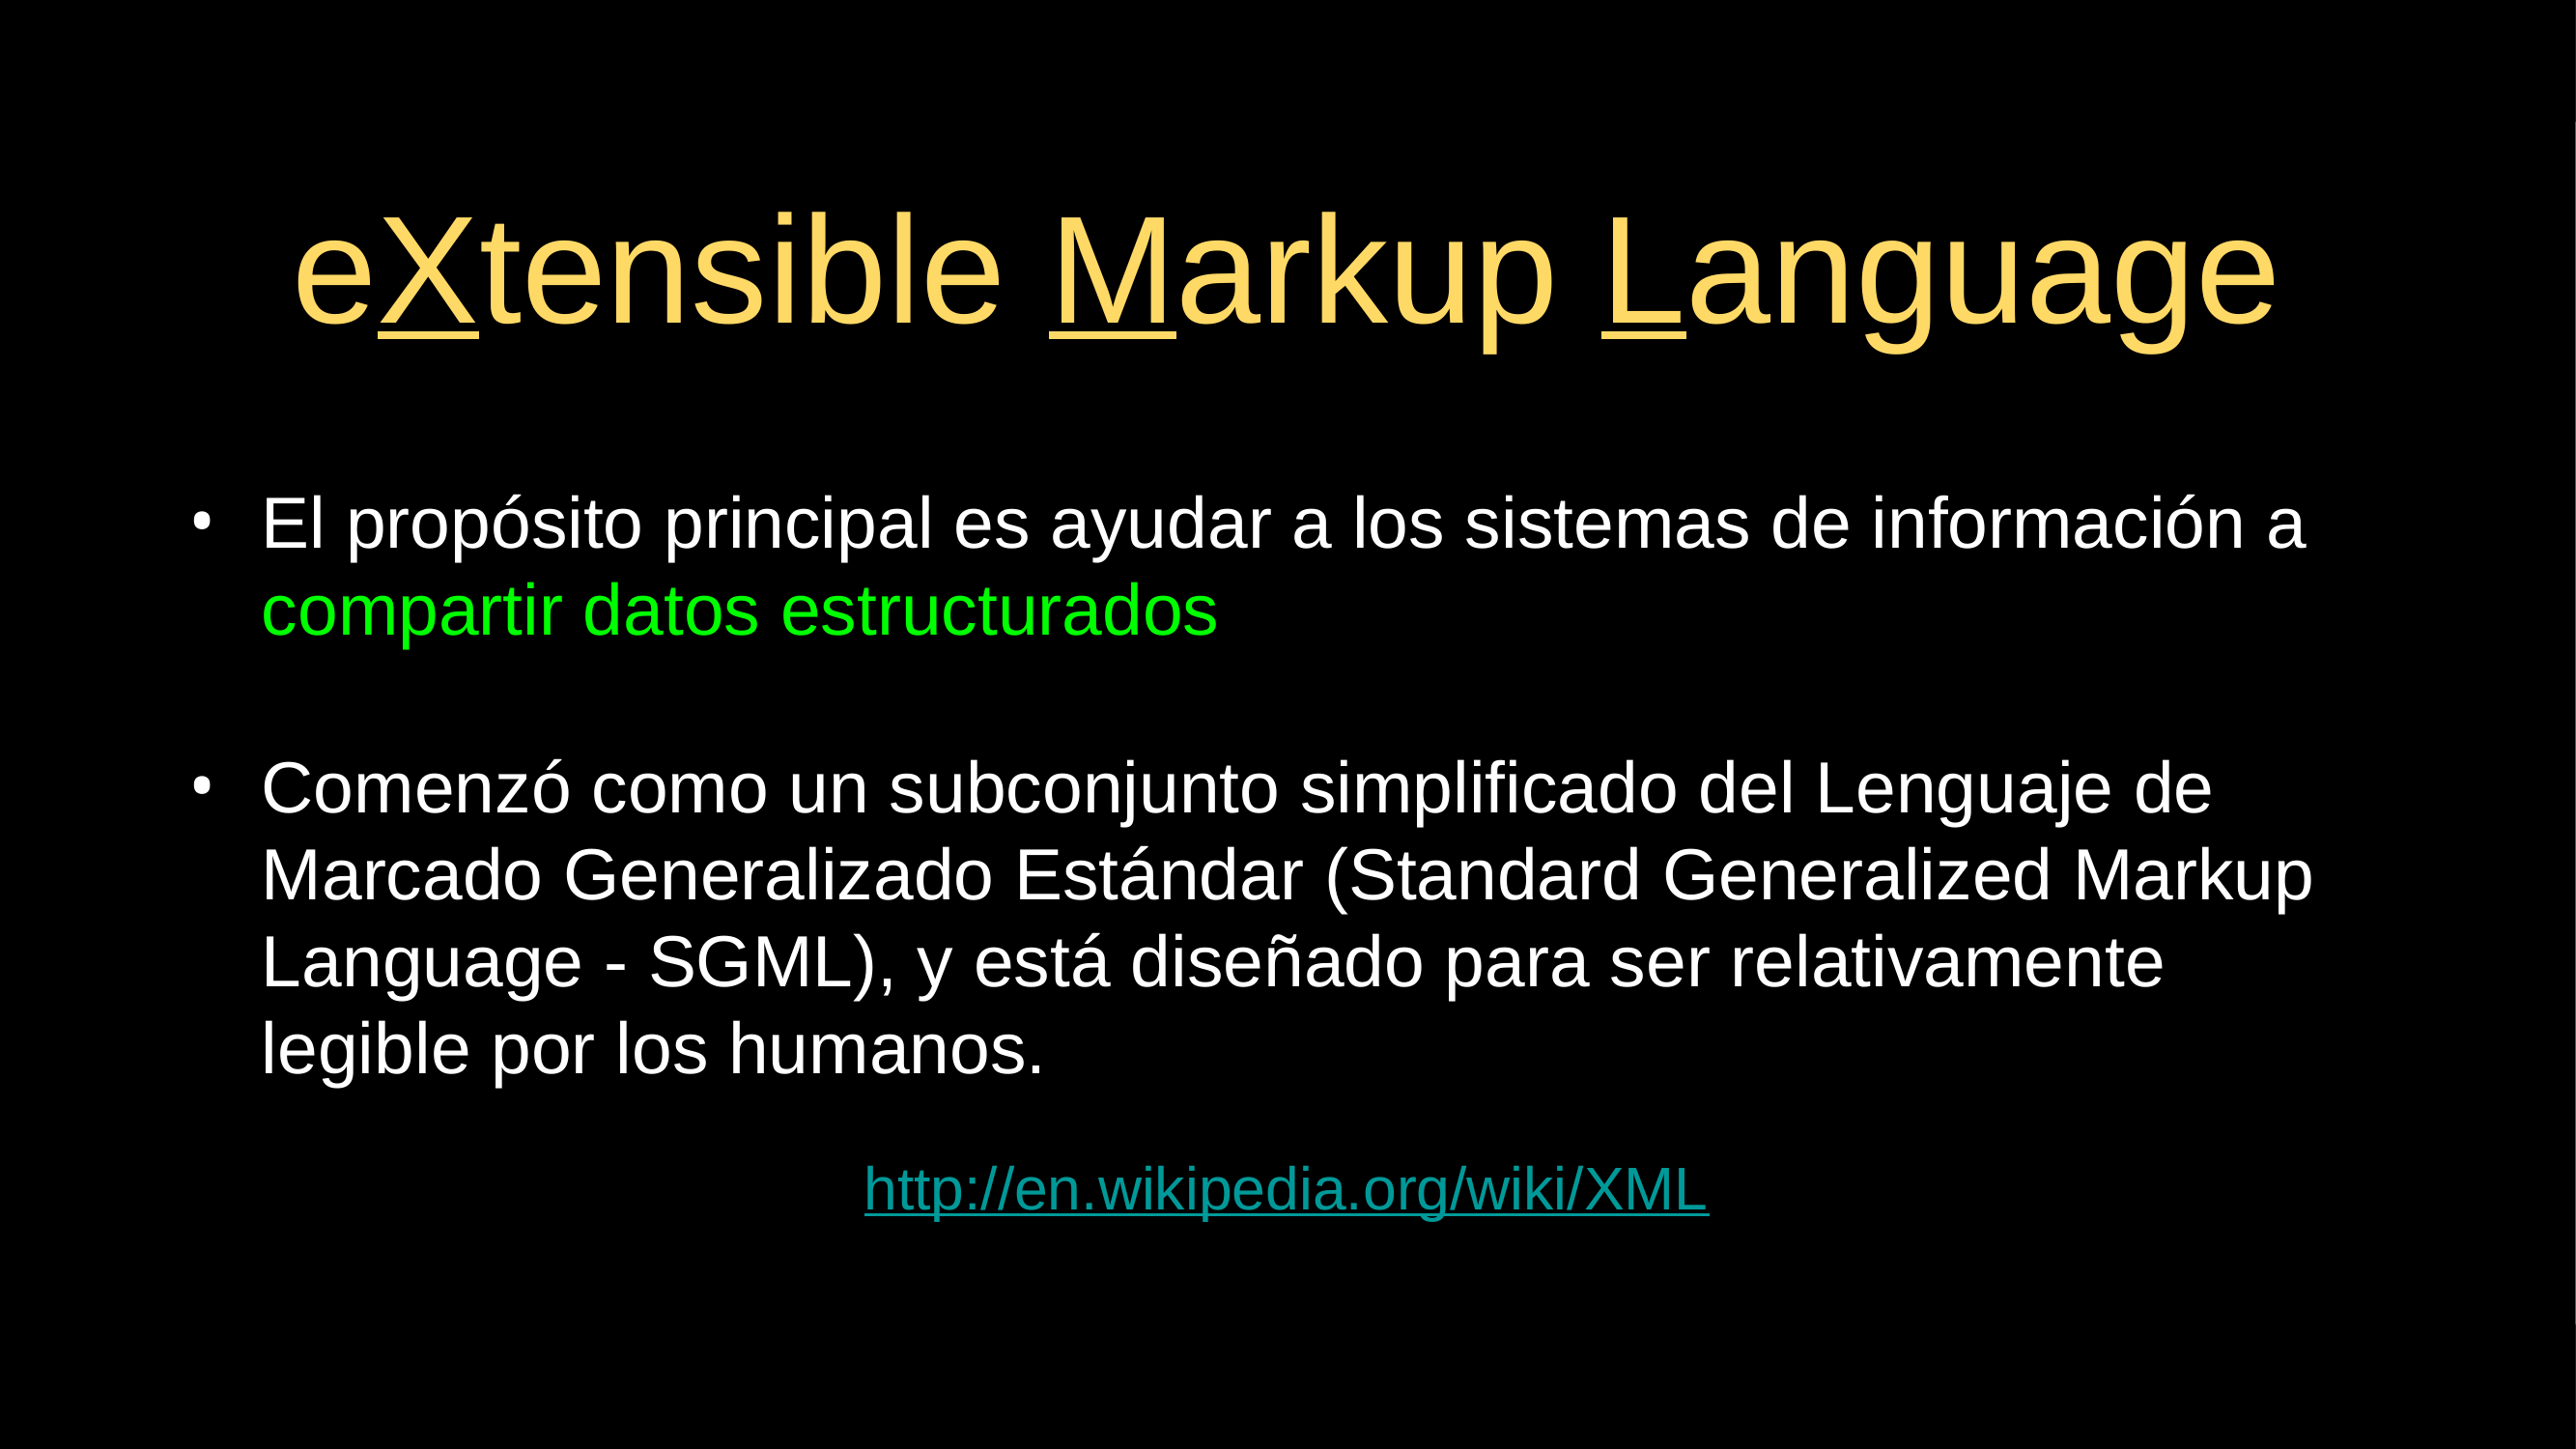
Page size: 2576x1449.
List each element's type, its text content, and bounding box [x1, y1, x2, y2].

list El propósito principal es ayudar a los sistemas de información a compartir datos estructurados Comenzó como un subconjunto simplificado del Lenguaje de Marcado Generalizado Estándar (Standard Generalized Markup Language - SGML), y está diseñado para ser relativamente legible por los humanos. [183, 469, 2391, 1214]
text_box http://en.wikipedia.org/wiki/XML [740, 1136, 1833, 1236]
title eXtensible Markup Language [183, 121, 2391, 403]
